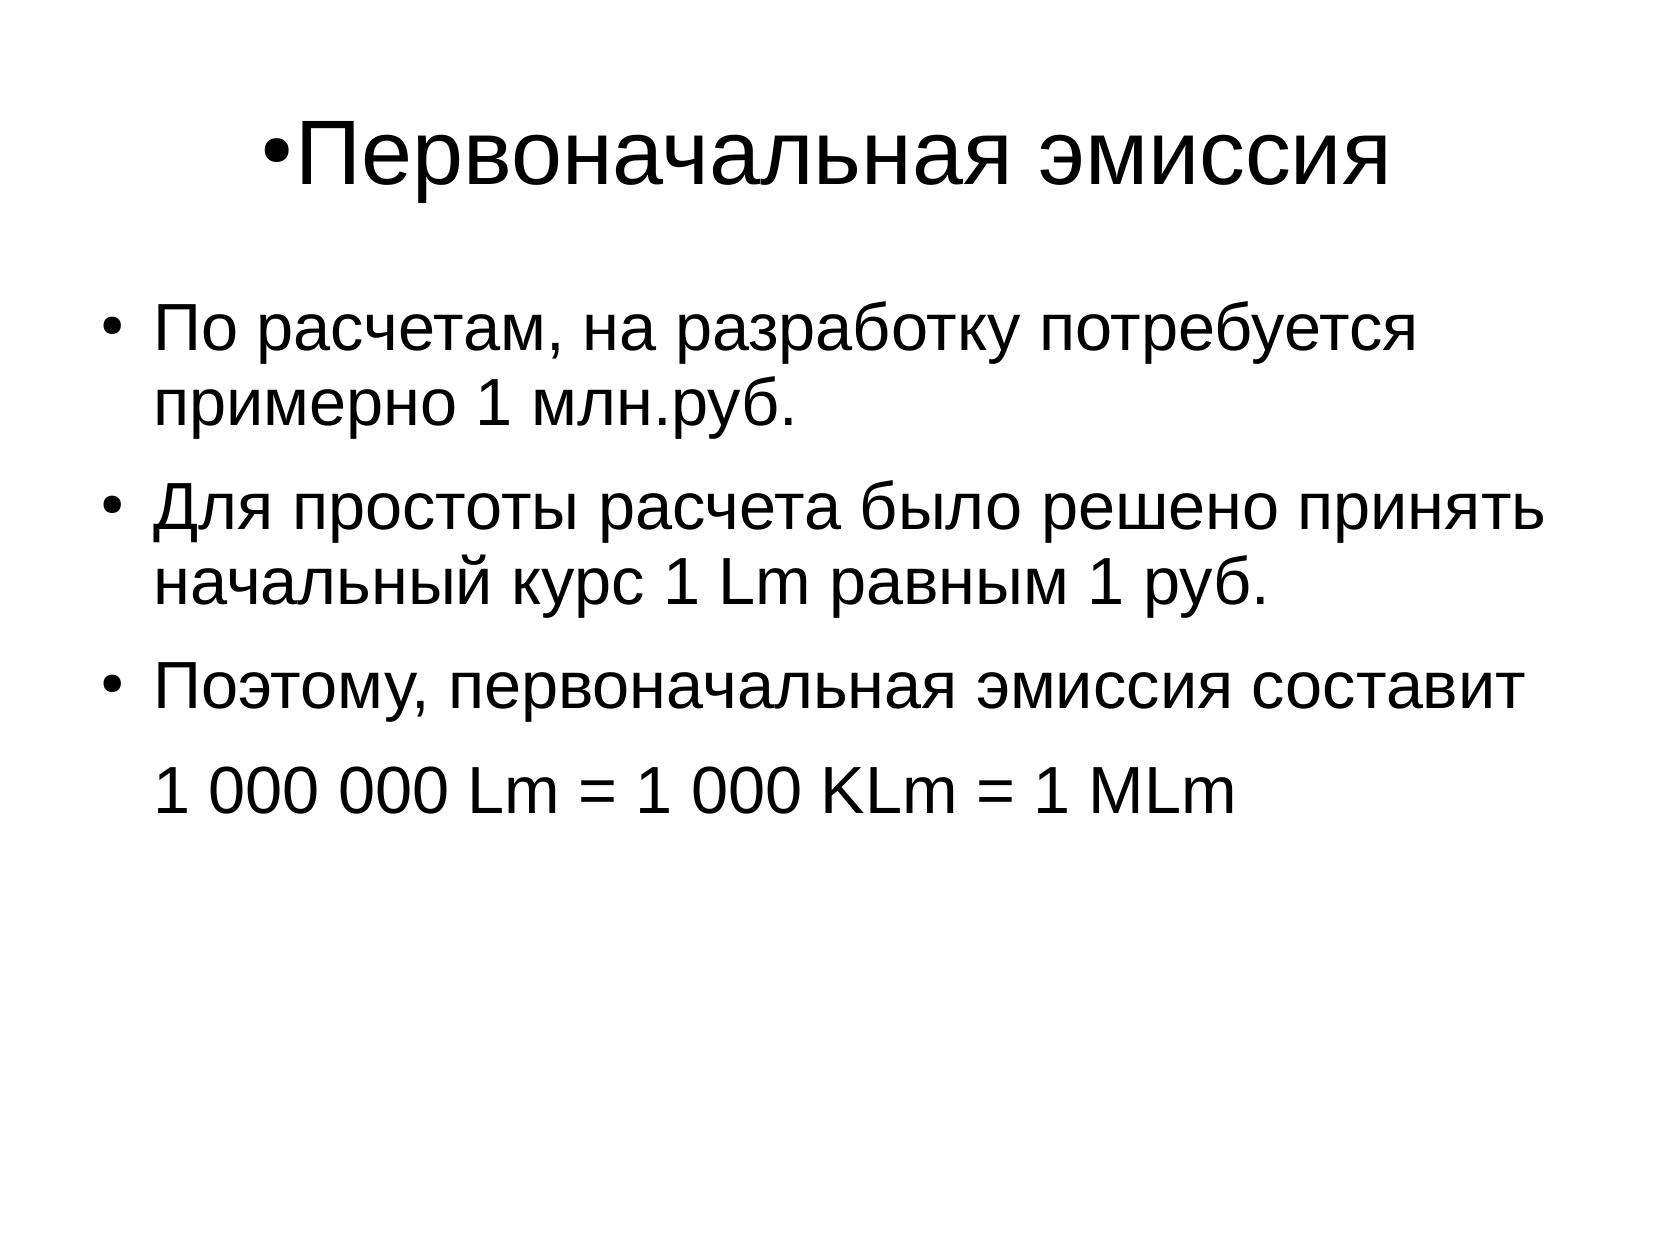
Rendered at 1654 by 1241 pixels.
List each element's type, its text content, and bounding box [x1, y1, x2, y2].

title Первоначальная эмиссия [82, 49, 1571, 257]
list По расчетам, на разработку потребуется примерно 1 млн.руб. Для простоты расчета было решено принять начальный курс 1 Lm равным 1 руб. Поэтому, первоначальная эмиссия составит 1 000 000 Lm = 1 000 KLm = 1 MLm [82, 290, 1571, 1010]
